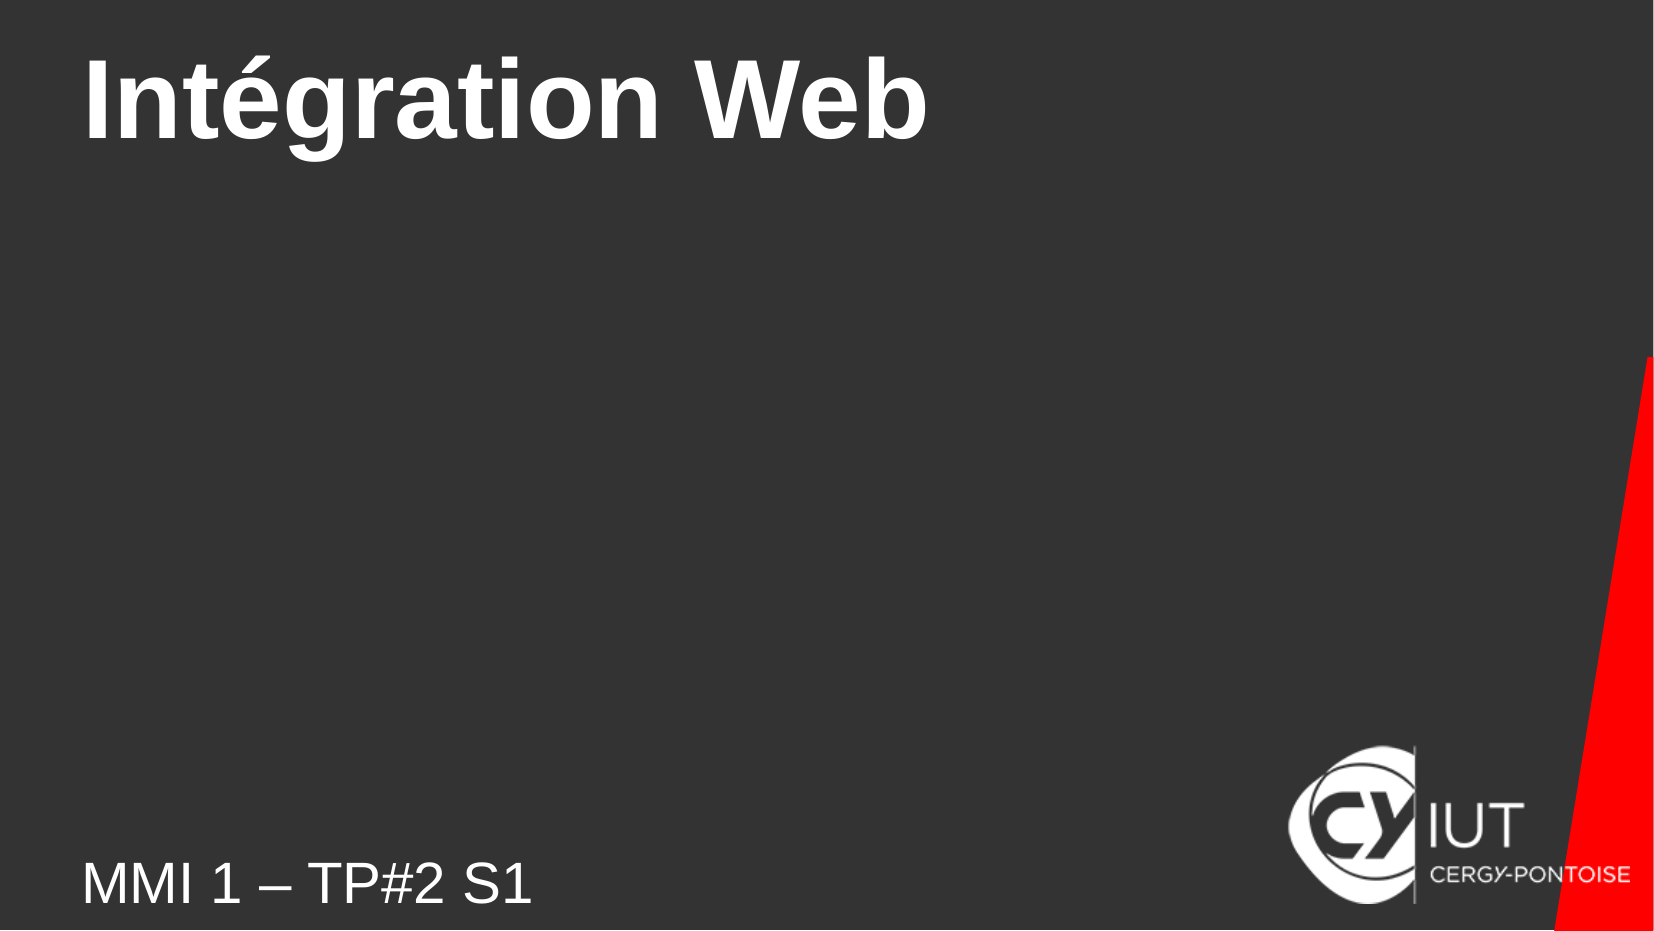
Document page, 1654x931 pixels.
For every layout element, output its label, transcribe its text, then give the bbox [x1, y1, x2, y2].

picture [1284, 744, 1630, 904]
title MMI 1 – TP#2 S1 [81, 805, 1205, 931]
text_box [1554, 356, 1654, 931]
title Intégration Web [82, 36, 1571, 226]
